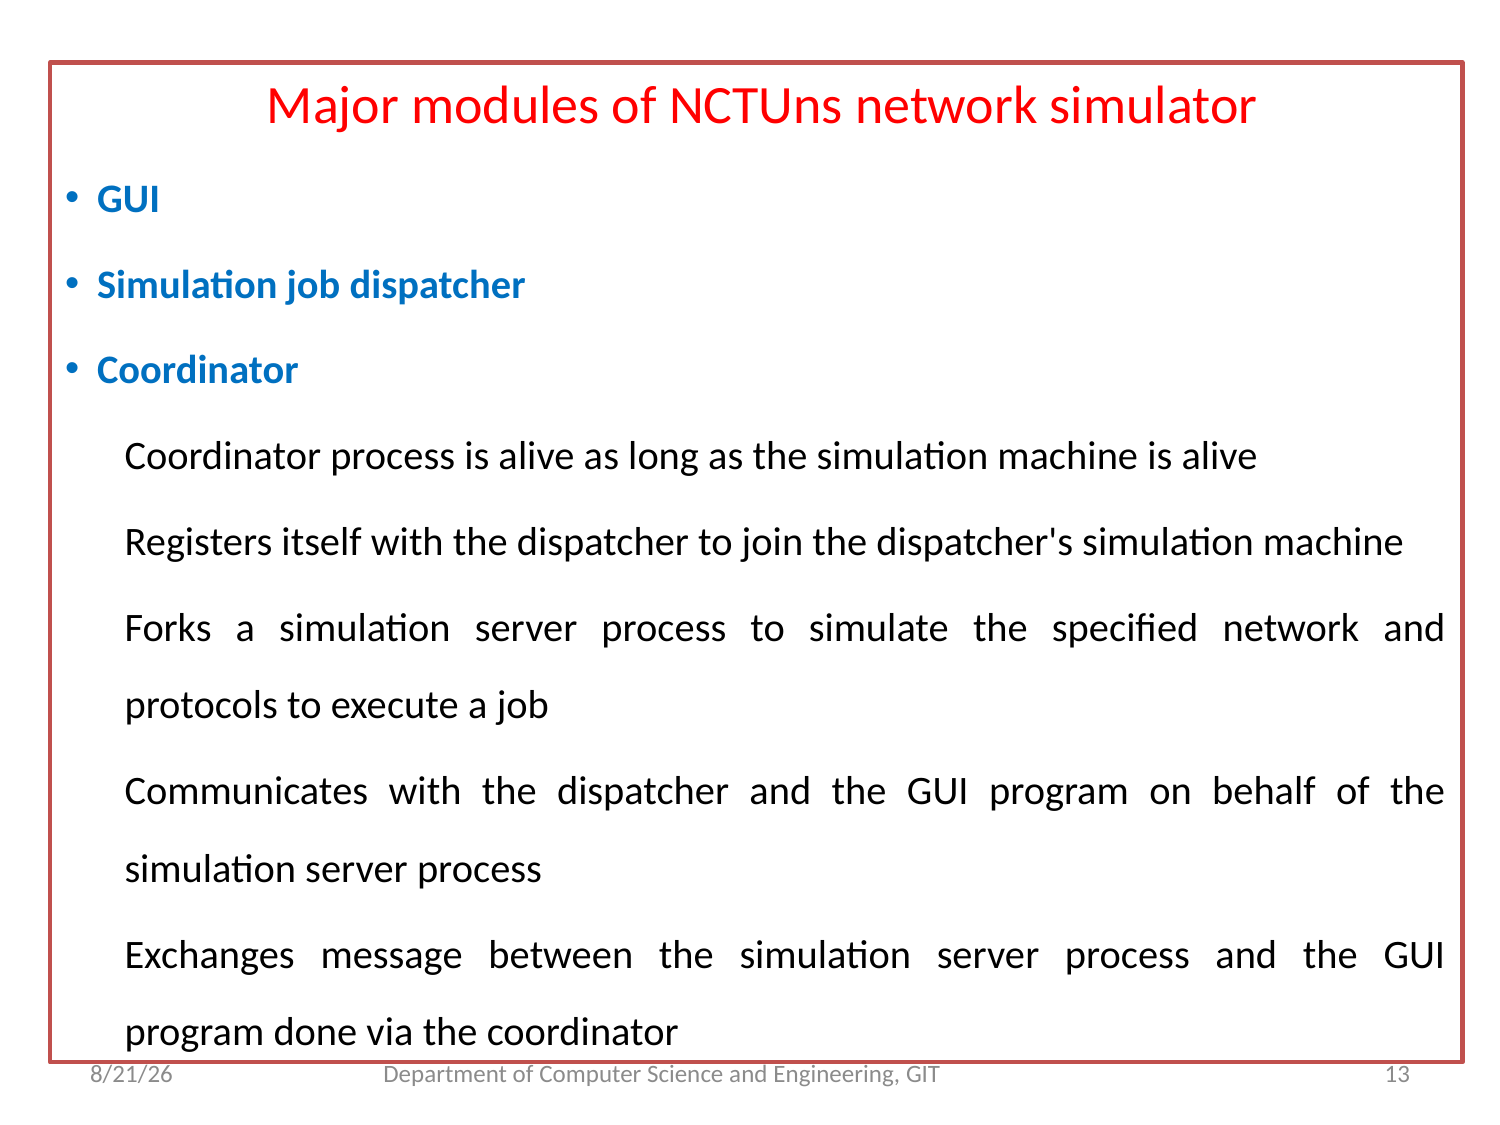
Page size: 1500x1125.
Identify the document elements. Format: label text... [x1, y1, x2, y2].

text_box 9/19/18 [75, 1042, 300, 1103]
slide_number <number> [1074, 1042, 1425, 1103]
text_box Department of Computer Science and Engineering, GIT [300, 1042, 1025, 1103]
subtitle Major modules of NCTUns network simulator GUI Simulation job dispatcher Coordinator Coordinator process is alive as long as the simulation machine is alive Registers itself with the dispatcher to join the dispatcher's simulation machine Forks a simulation server process to simulate the specified network and protocols to execute a job Communicates with the dispatcher and the GUI program on behalf of the simulation server process Exchanges message between the simulation server process and the GUI program done via the coordinator [50, 62, 1463, 1063]
